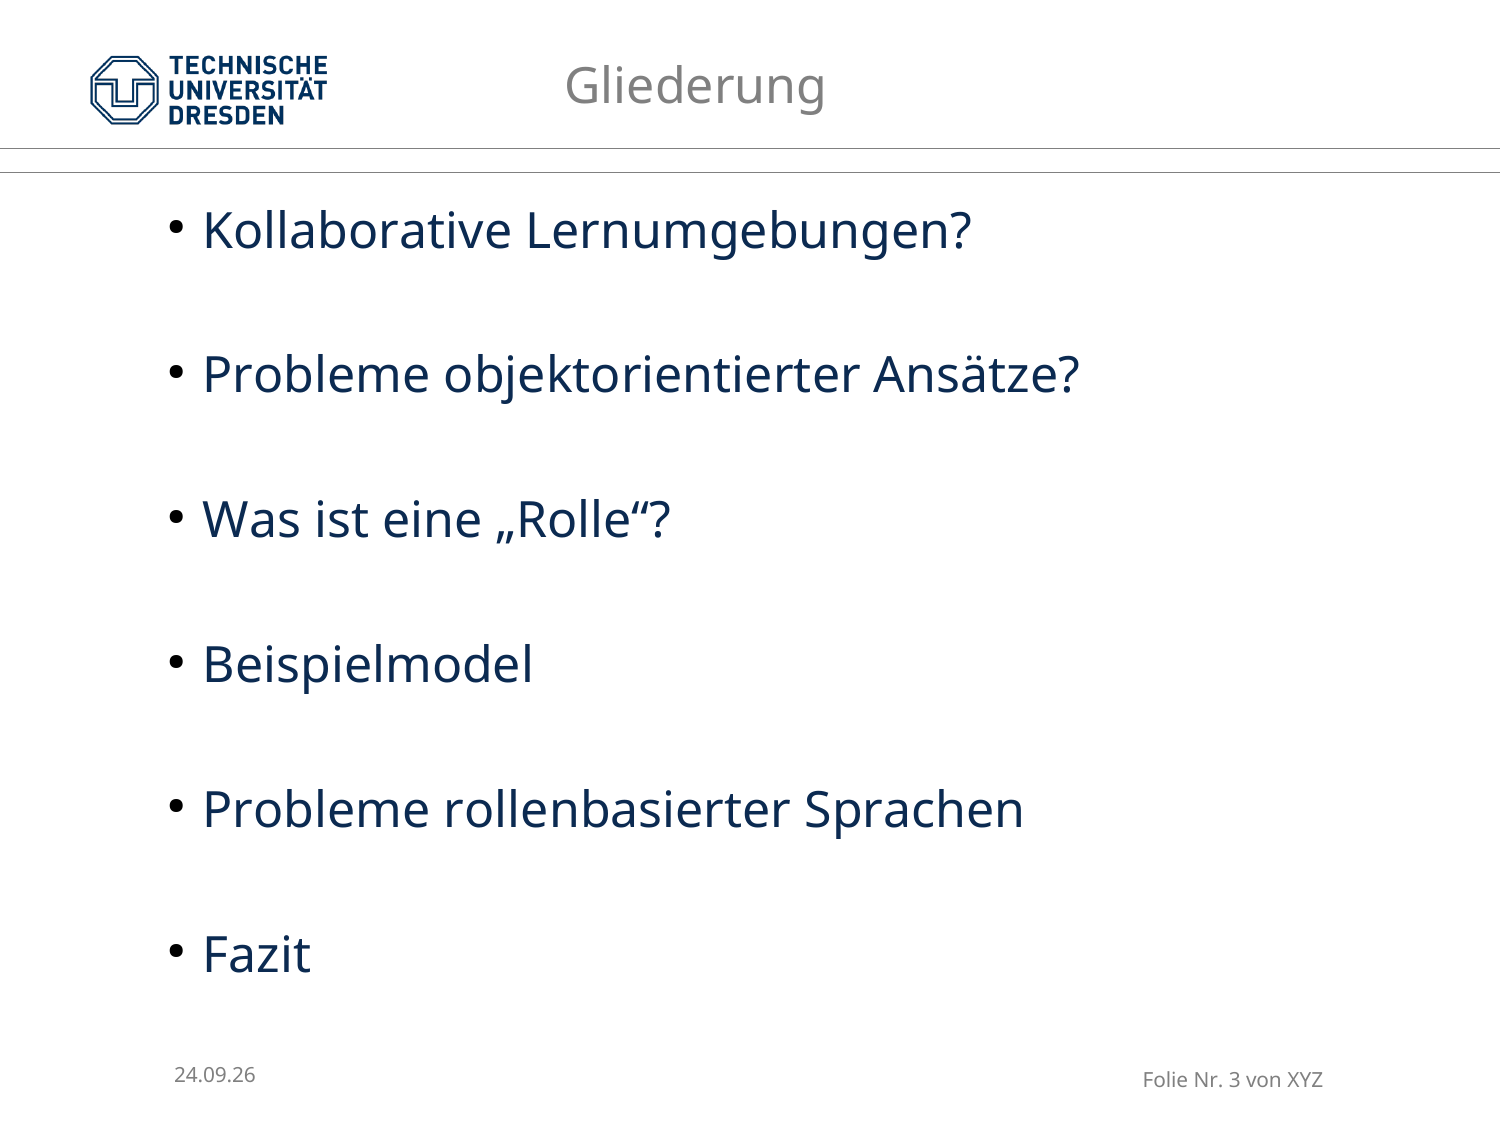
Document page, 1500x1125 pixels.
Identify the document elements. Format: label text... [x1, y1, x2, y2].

text_box 26.06.18 [159, 1046, 510, 1107]
list Kollaborative Lernumgebungen? Probleme objektorientierter Ansätze? Was ist eine „Rolle“? Beispielmodel Probleme rollenbasierter Sprachen Fazit [152, 190, 1376, 811]
title Gliederung [549, 0, 1500, 178]
picture [90, 54, 327, 125]
